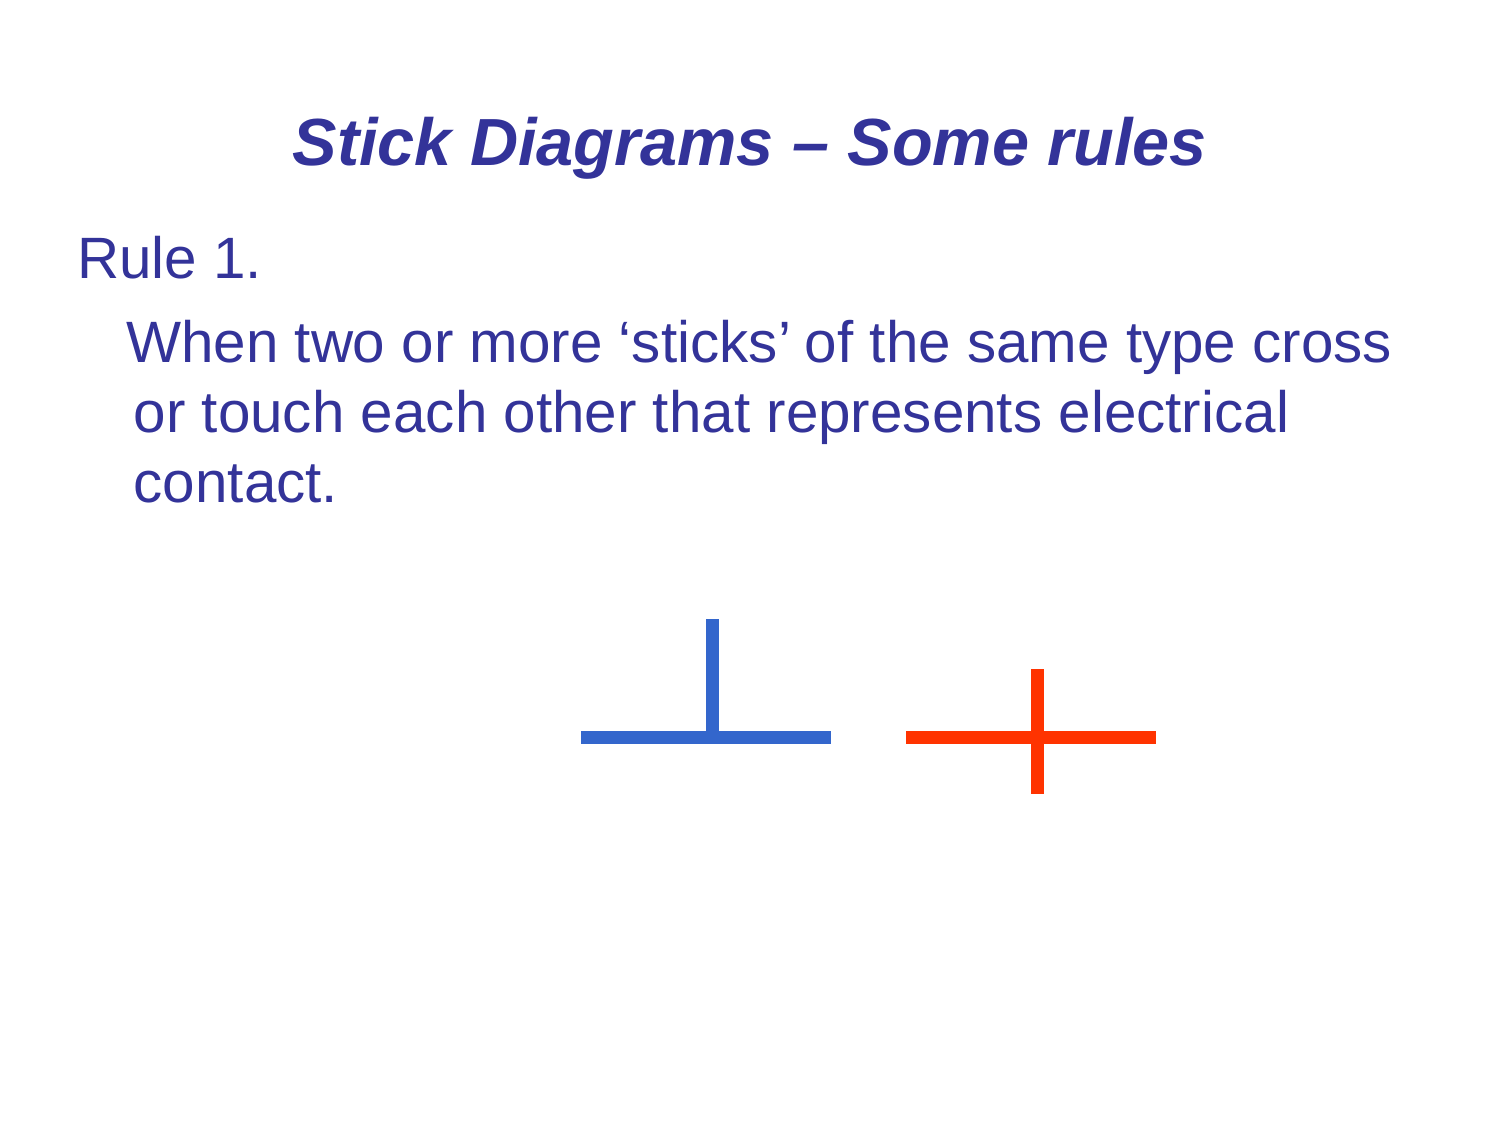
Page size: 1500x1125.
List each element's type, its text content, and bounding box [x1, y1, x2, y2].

list Rule 1. When two or more ‘sticks’ of the same type cross or touch each other that represents electrical contact. [62, 212, 1413, 613]
title Stick Diagrams – Some rules [75, 45, 1426, 233]
